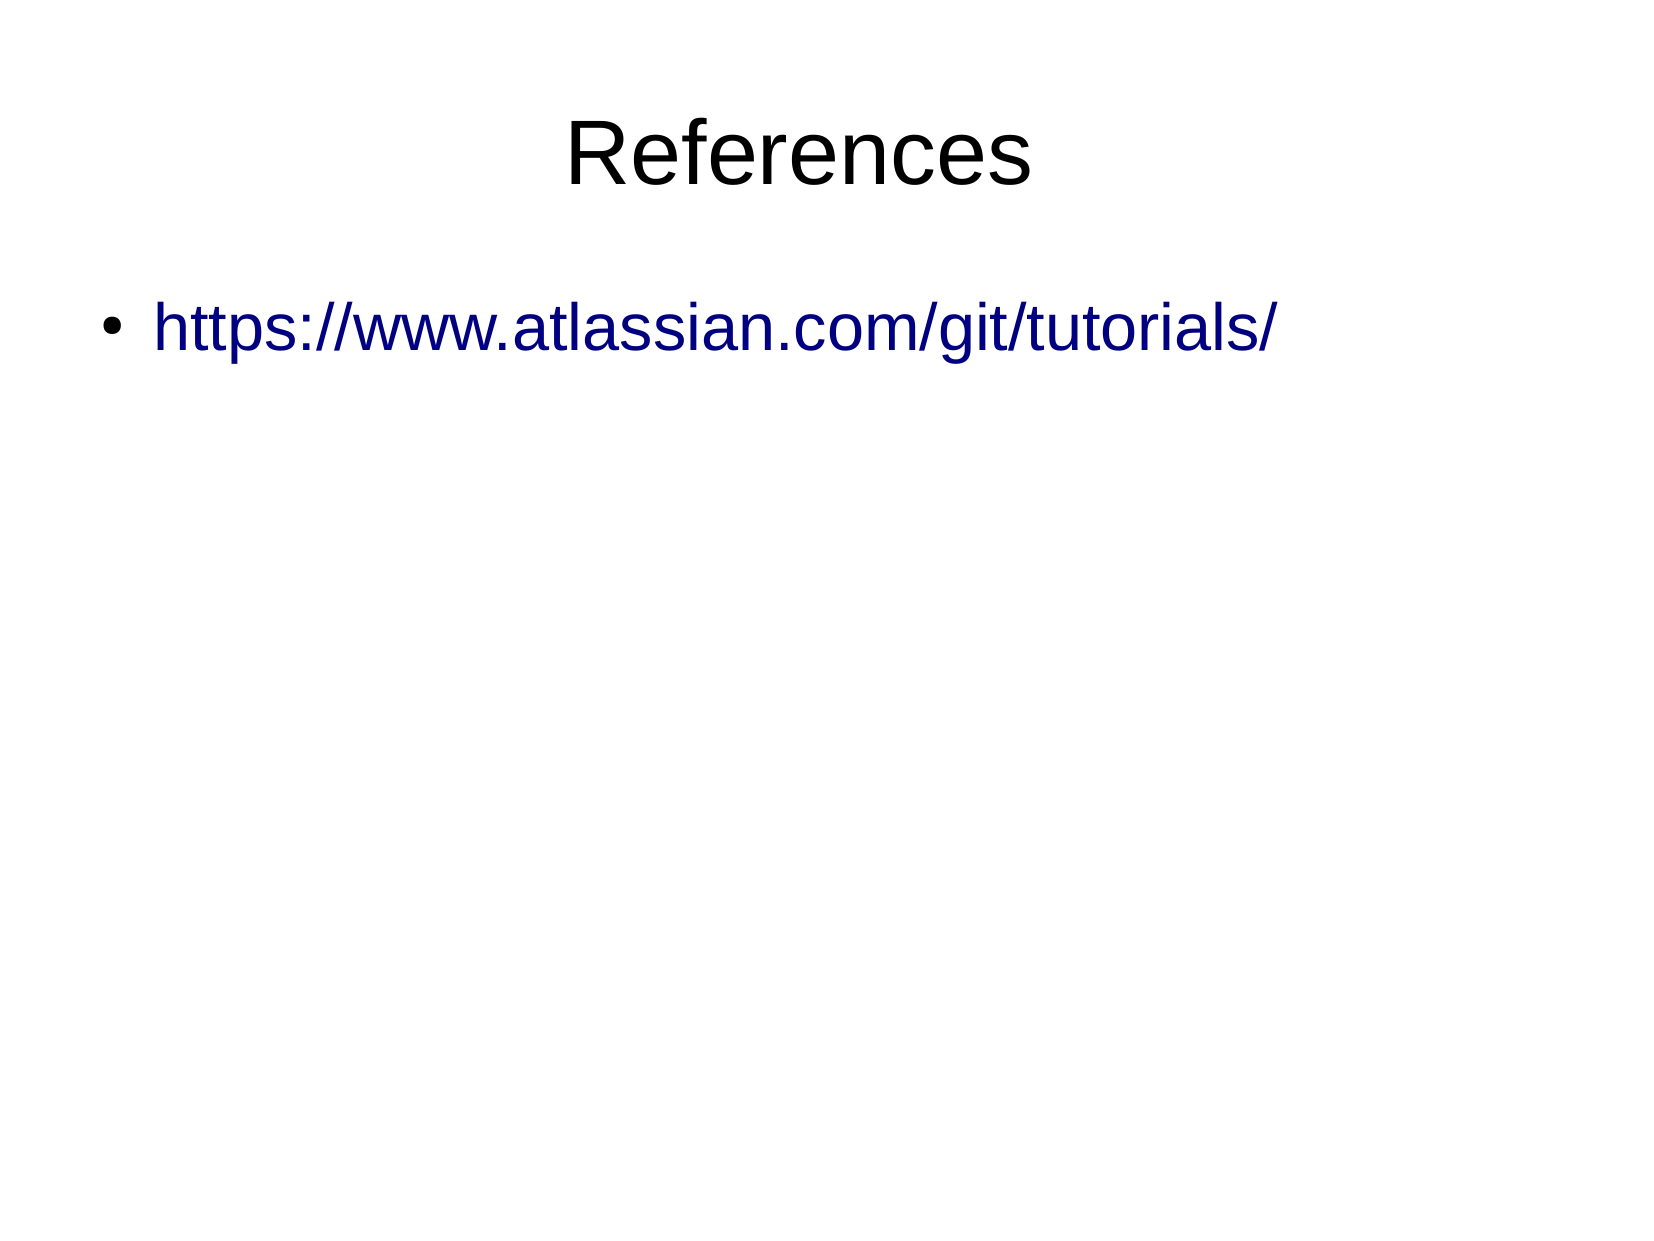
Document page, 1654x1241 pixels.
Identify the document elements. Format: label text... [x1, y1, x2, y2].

title References [82, 49, 1571, 257]
list https://www.atlassian.com/git/tutorials/ [82, 290, 1571, 1010]
